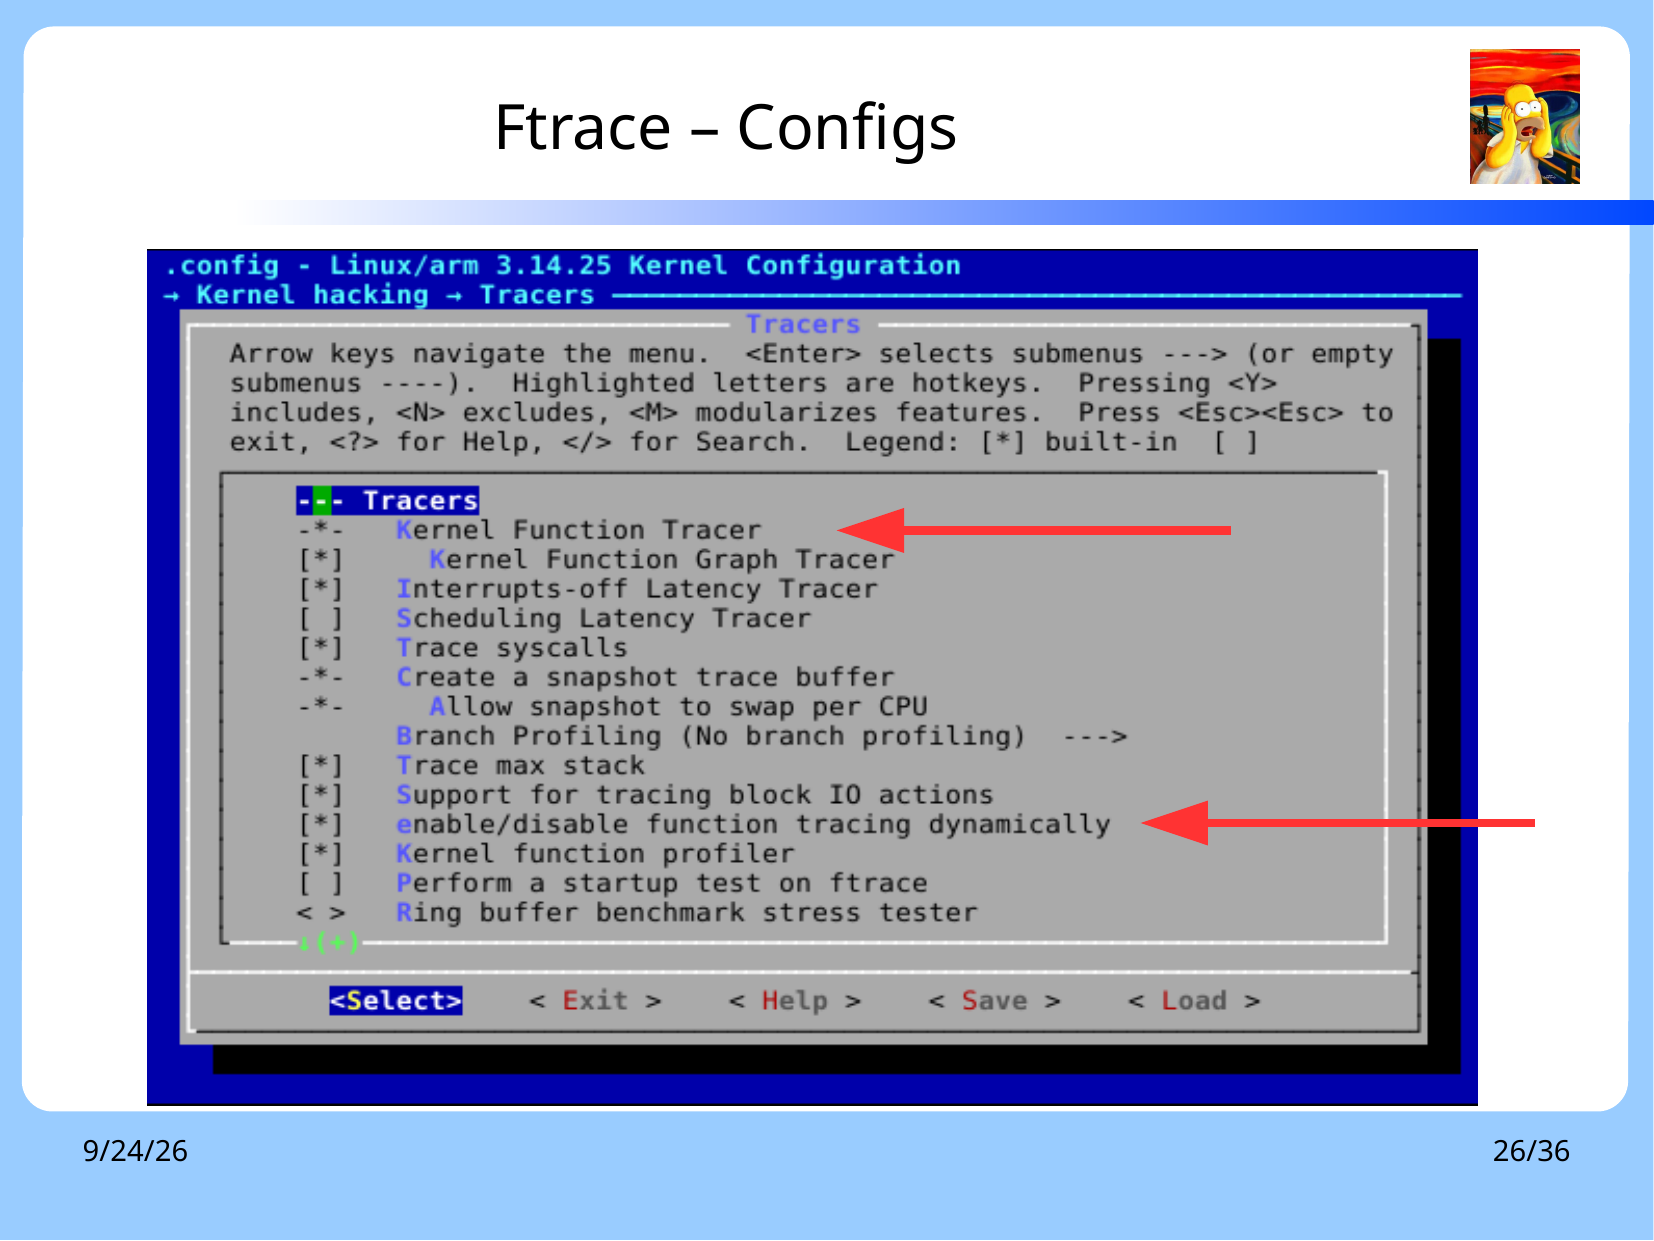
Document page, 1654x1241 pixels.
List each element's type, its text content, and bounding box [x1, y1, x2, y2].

picture [1470, 49, 1580, 184]
picture [147, 249, 1478, 1106]
title Ftrace – Configs [82, 49, 1371, 201]
